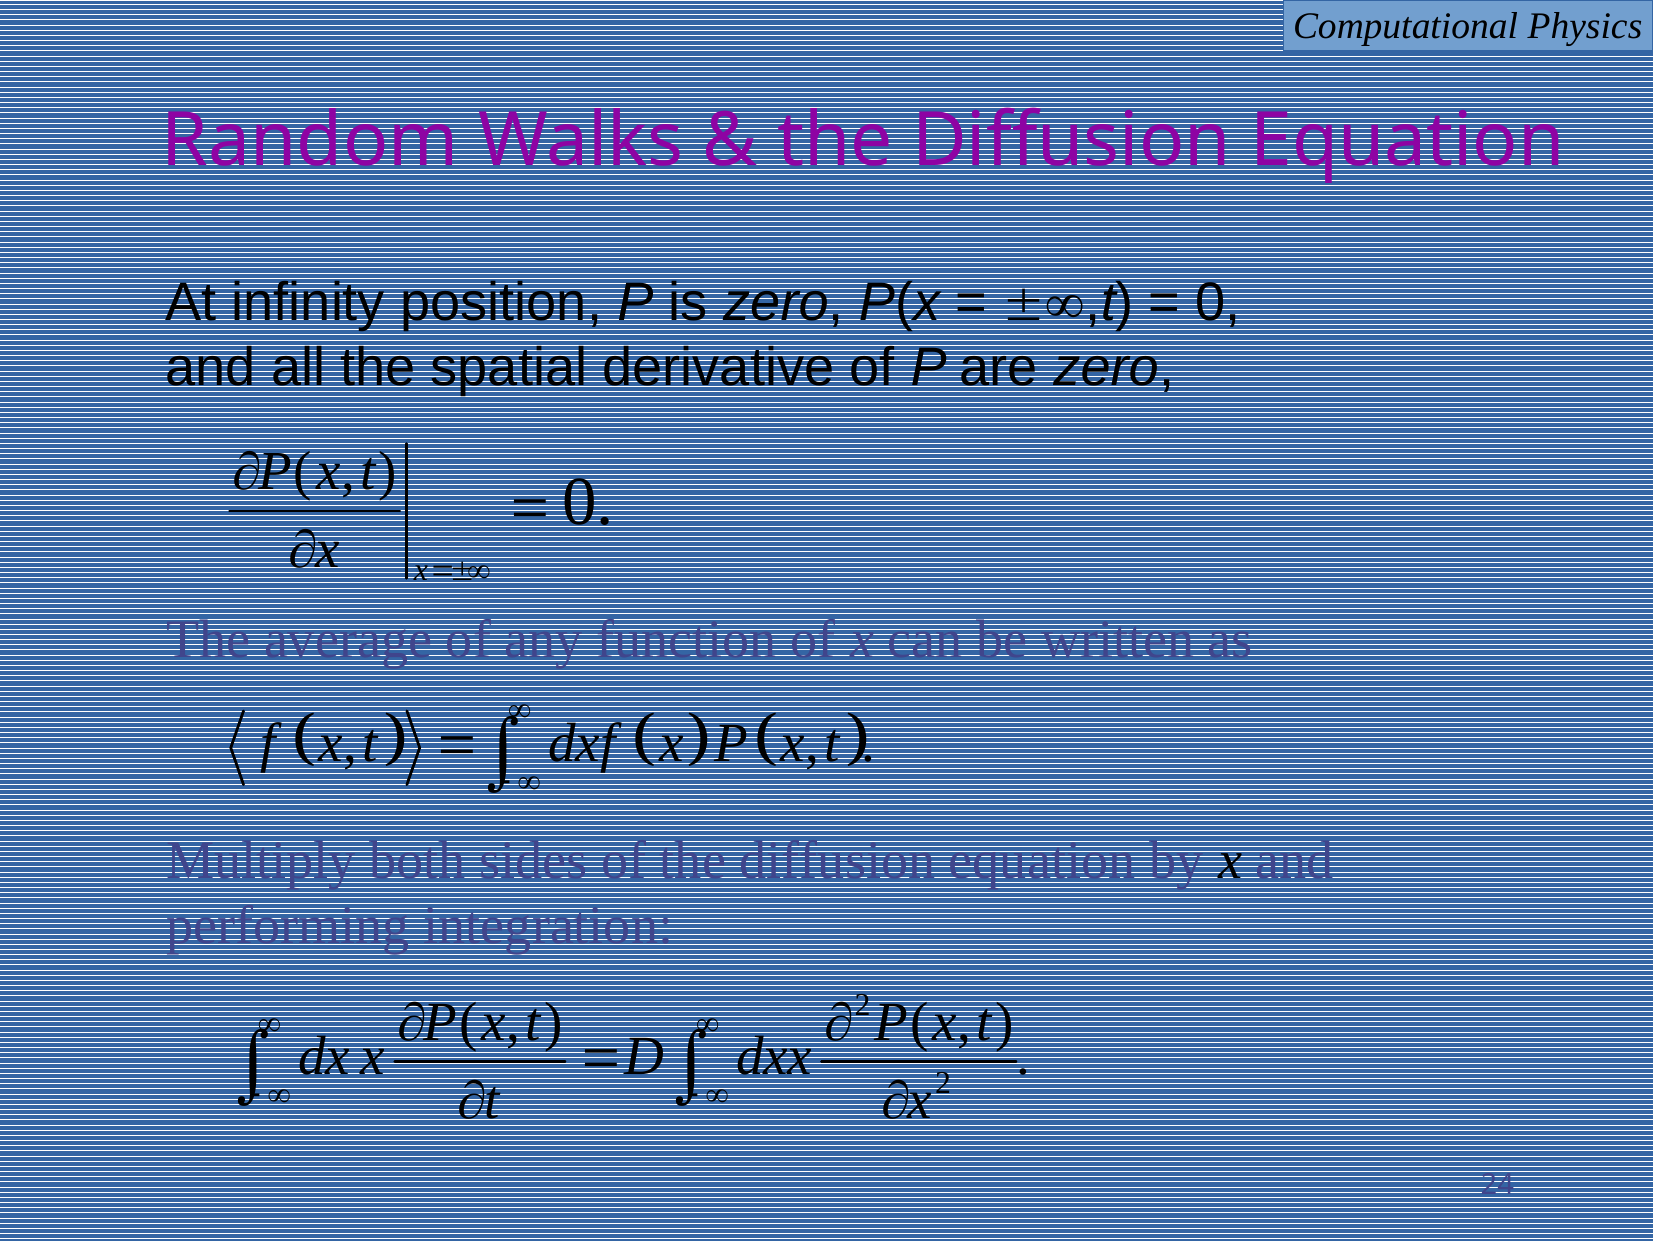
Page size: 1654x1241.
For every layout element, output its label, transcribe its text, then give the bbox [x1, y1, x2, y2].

text_box <number> [1184, 1130, 1529, 1213]
chart [220, 978, 1038, 1131]
chart [220, 693, 882, 803]
text_box Multiply both sides of the diffusion equation by x and performing integration: [151, 816, 1557, 969]
text_box The average of any function of x can be written as [151, 596, 1557, 693]
list At infinity position, P is zero, P(x = ,t) = 0, and all the spatial derivative of P are zero, [150, 258, 1556, 438]
chart [220, 432, 620, 594]
title Random Walks & the Diffusion Equation [97, 66, 1595, 188]
